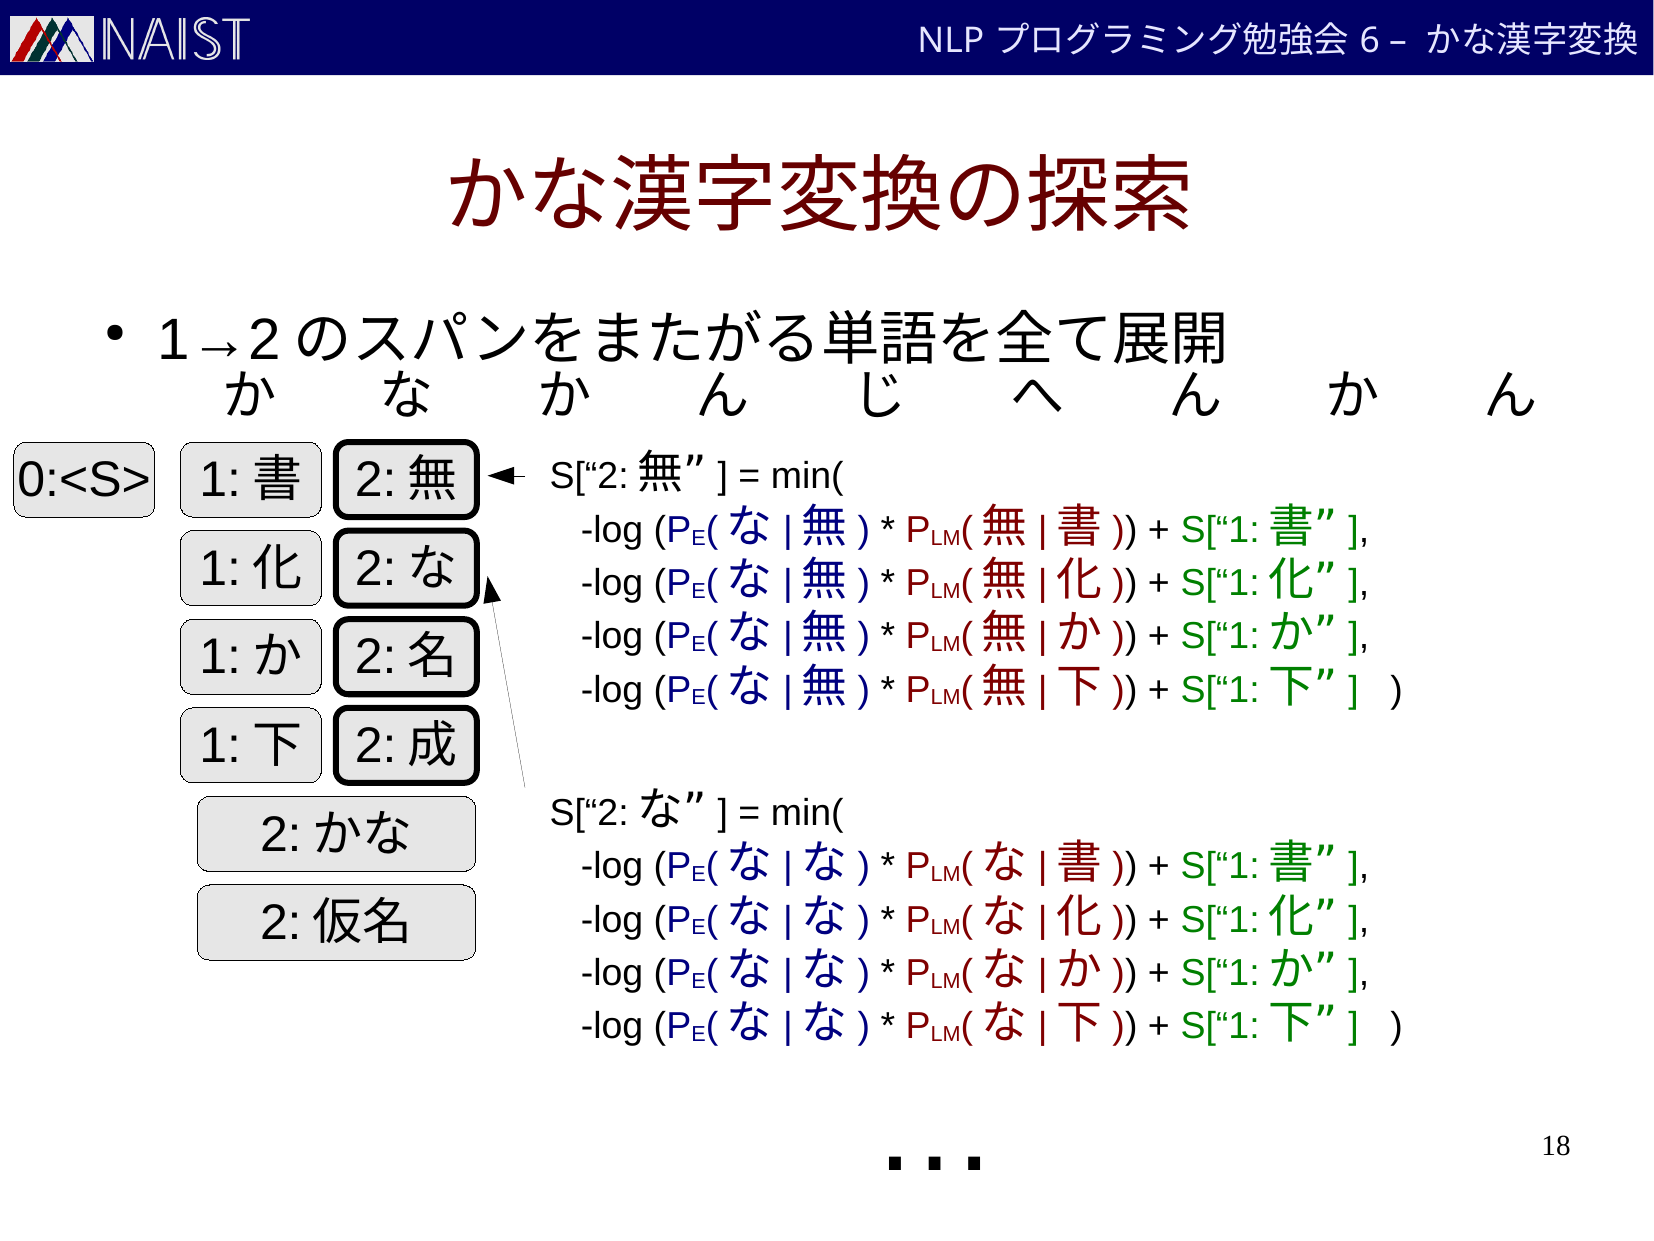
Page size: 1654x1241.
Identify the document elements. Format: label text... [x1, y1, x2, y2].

list 1→2のスパンをまたがる単語を全て展開 [86, 292, 1576, 358]
text_box 1:下 [180, 707, 322, 783]
text_box 2:かな [197, 796, 476, 872]
text_box 2:仮名 [197, 884, 476, 961]
text_box 2:名 [335, 619, 477, 695]
text_box … [857, 1050, 1013, 1205]
text_box か な か ん じ へ ん か ん [207, 357, 1554, 436]
picture [102, 17, 251, 60]
text_box 1:化 [180, 530, 322, 606]
text_box S[“2:無”] = min( -log (PE(な|無) * PLM(無|書)) + S[“1:書”], -log (PE(な|無) * PLM(無|化)) + S[“1:化”], -log (PE(な|無) * PLM(無|か)) + S[“1:か”], -log (PE(な|無) * PLM(無|下)) + S[“1:下”] ) [534, 439, 1418, 759]
text_box 2:無 [335, 442, 477, 518]
title かな漢字変換の探索 [75, 92, 1564, 285]
text_box S[“2:な”] = min( -log (PE(な|な) * PLM(な|書)) + S[“1:書”], -log (PE(な|な) * PLM(な|化)) + S[“1:化”], -log (PE(な|な) * PLM(な|か)) + S[“1:か”], -log (PE(な|な) * PLM(な|下)) + S[“1:下”] ) [534, 775, 1418, 1096]
picture [10, 16, 94, 62]
text_box 0:<S> [13, 442, 155, 518]
text_box 1:か [180, 619, 322, 695]
text_box 1:書 [180, 442, 322, 518]
text_box 2:成 [335, 707, 477, 783]
text_box 2:な [335, 530, 477, 606]
